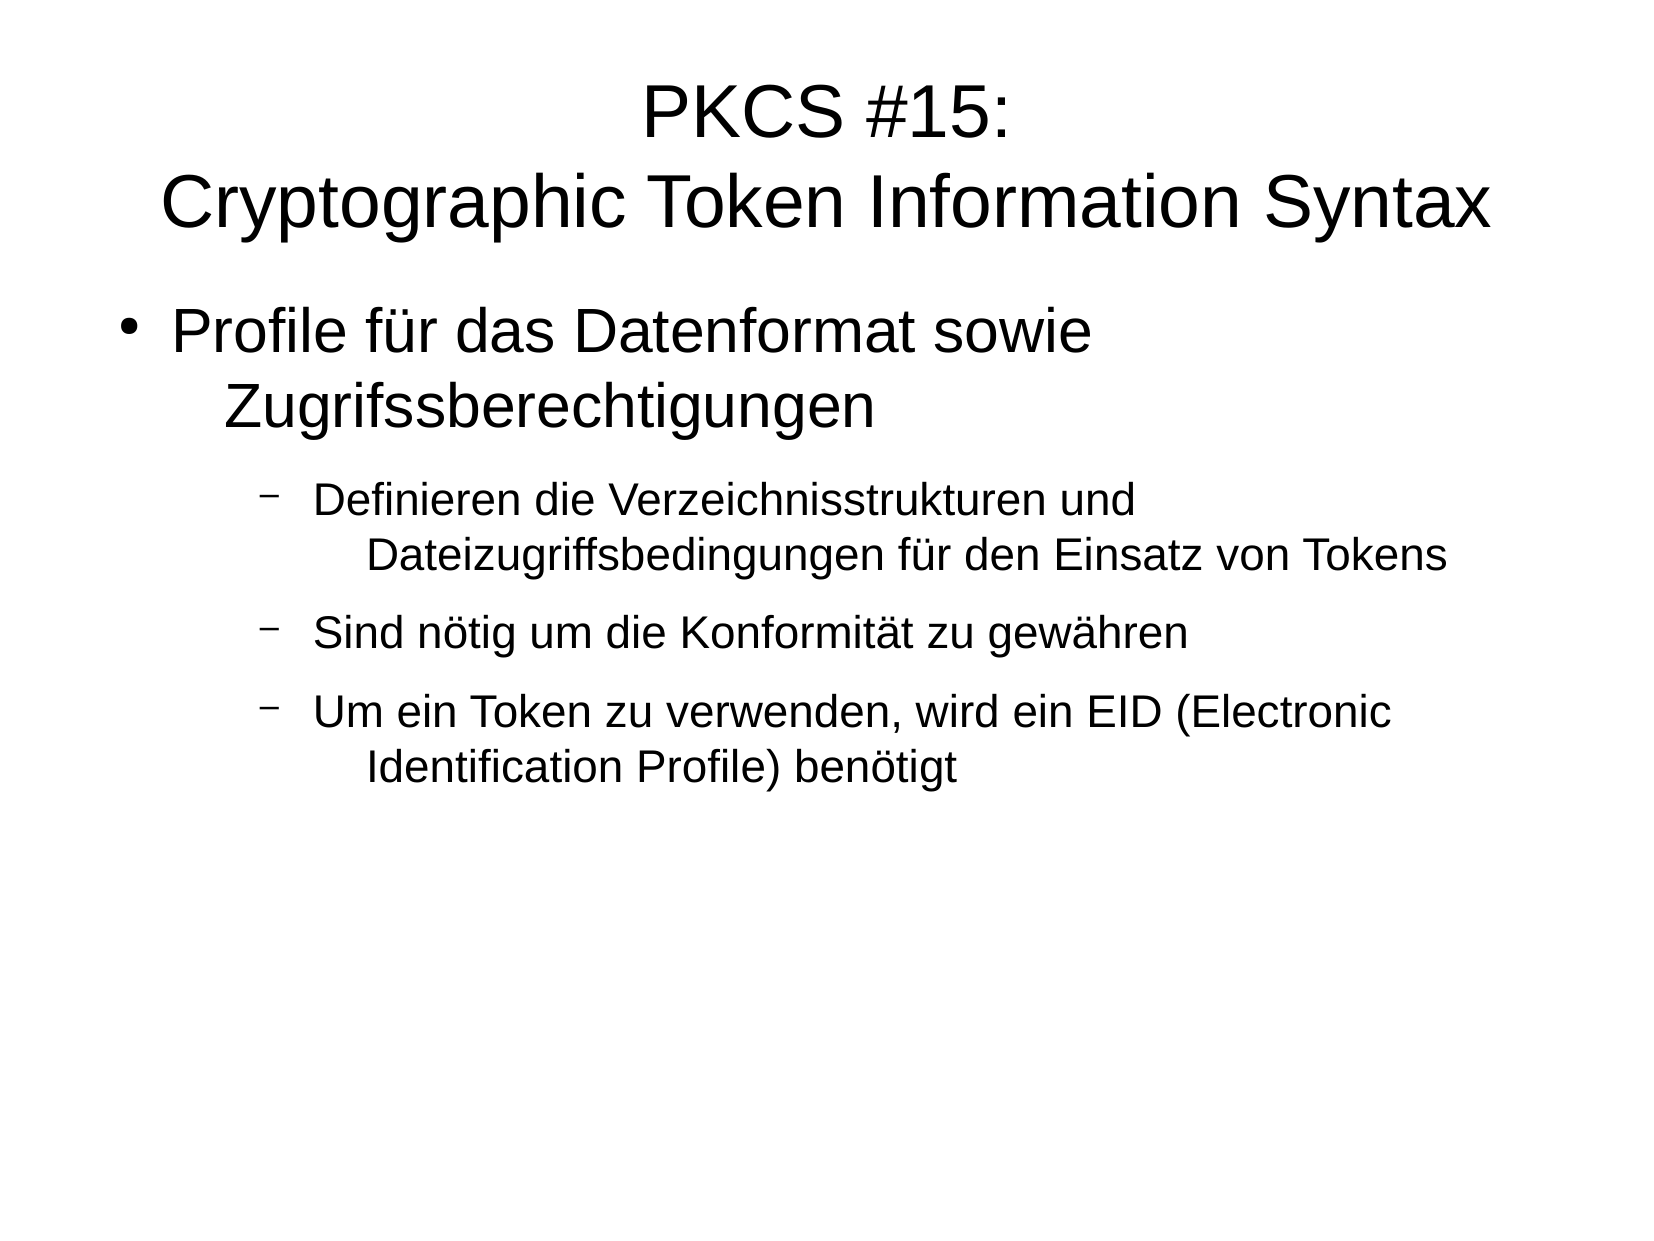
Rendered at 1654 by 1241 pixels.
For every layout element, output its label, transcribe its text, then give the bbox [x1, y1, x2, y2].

text_box Profile für das Datenformat sowie Zugrifssberechtigungen Definieren die Verzeichnisstrukturen und Dateizugriffsbedingungen für den Einsatz von Tokens Sind nötig um die Konformität zu gewähren Um ein Token zu verwenden, wird ein EID (Electronic Identification Profile) benötigt [82, 290, 1571, 1010]
text_box PKCS #15: Cryptographic Token Information Syntax [82, 49, 1571, 257]
